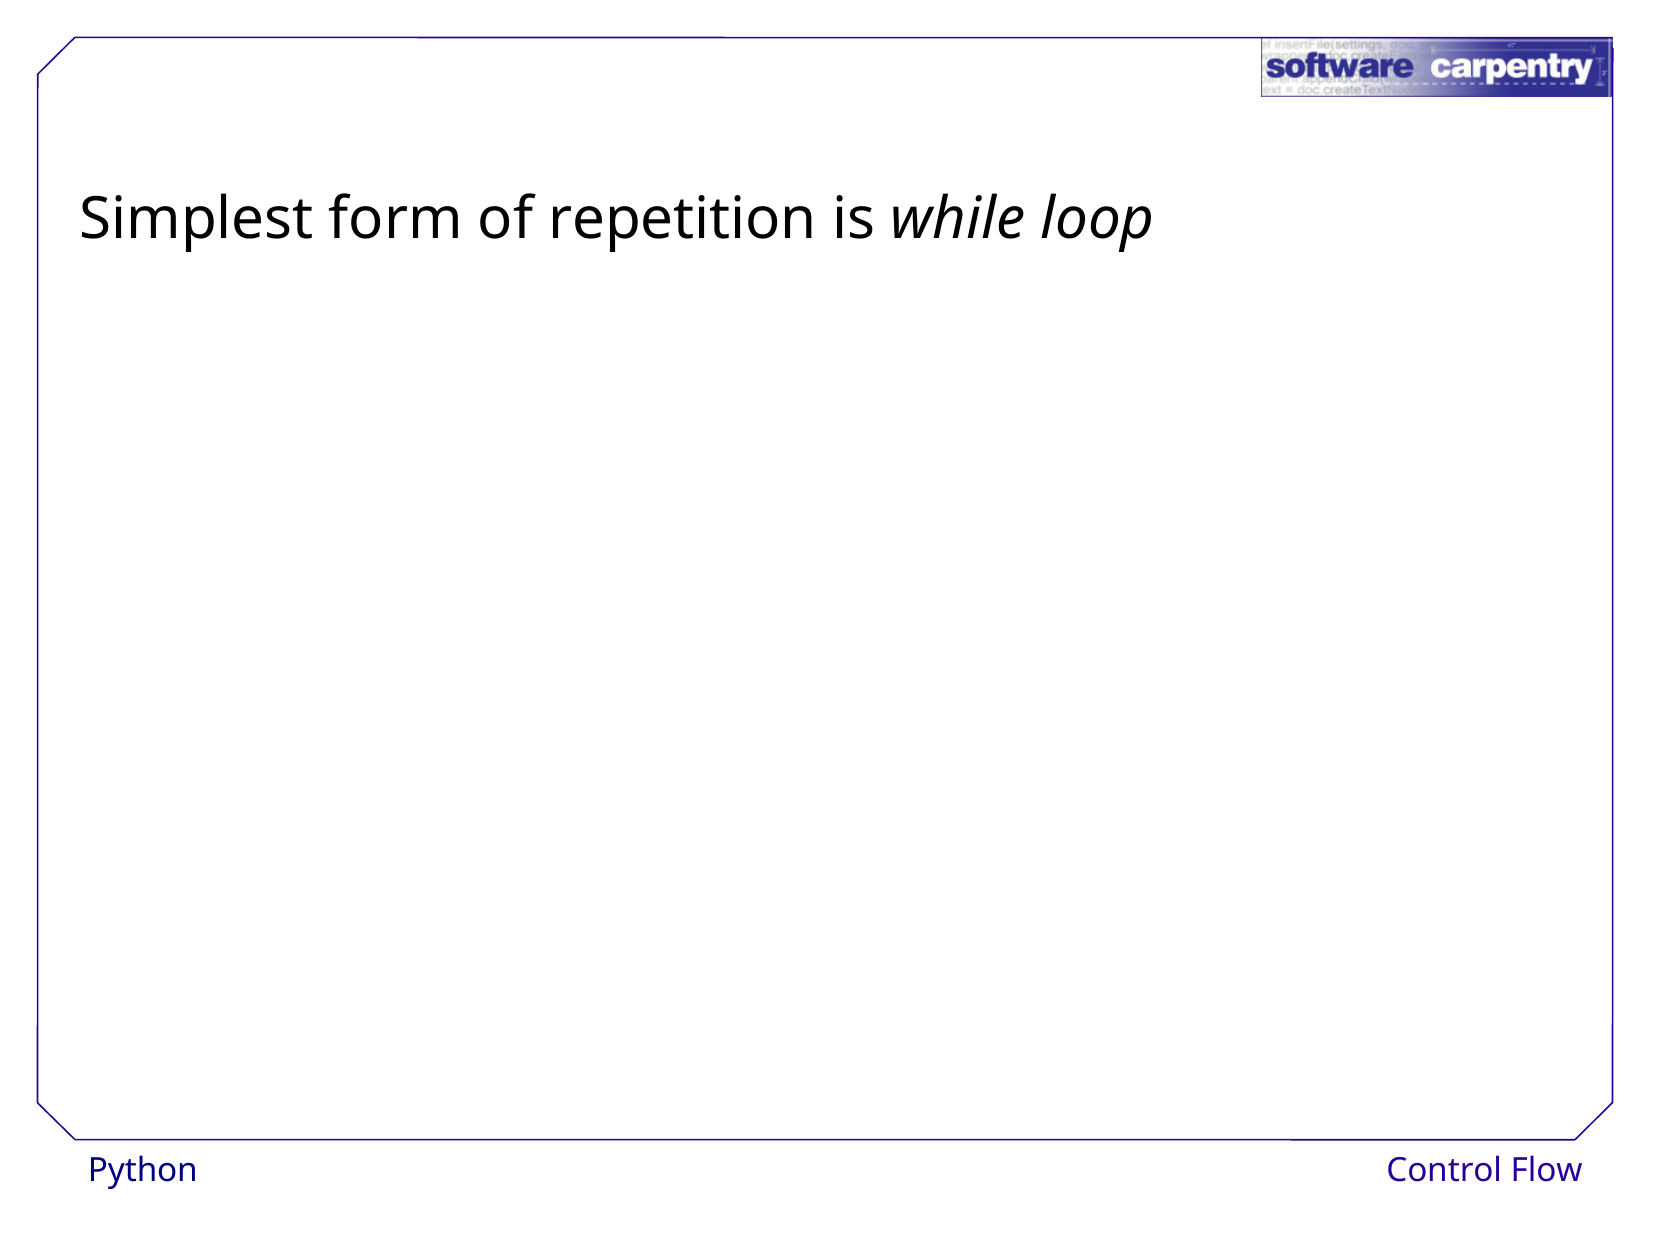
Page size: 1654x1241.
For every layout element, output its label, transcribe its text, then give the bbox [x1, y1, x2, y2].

text_box Simplest form of repetition is while loop [65, 138, 1320, 259]
picture [1261, 39, 1613, 97]
